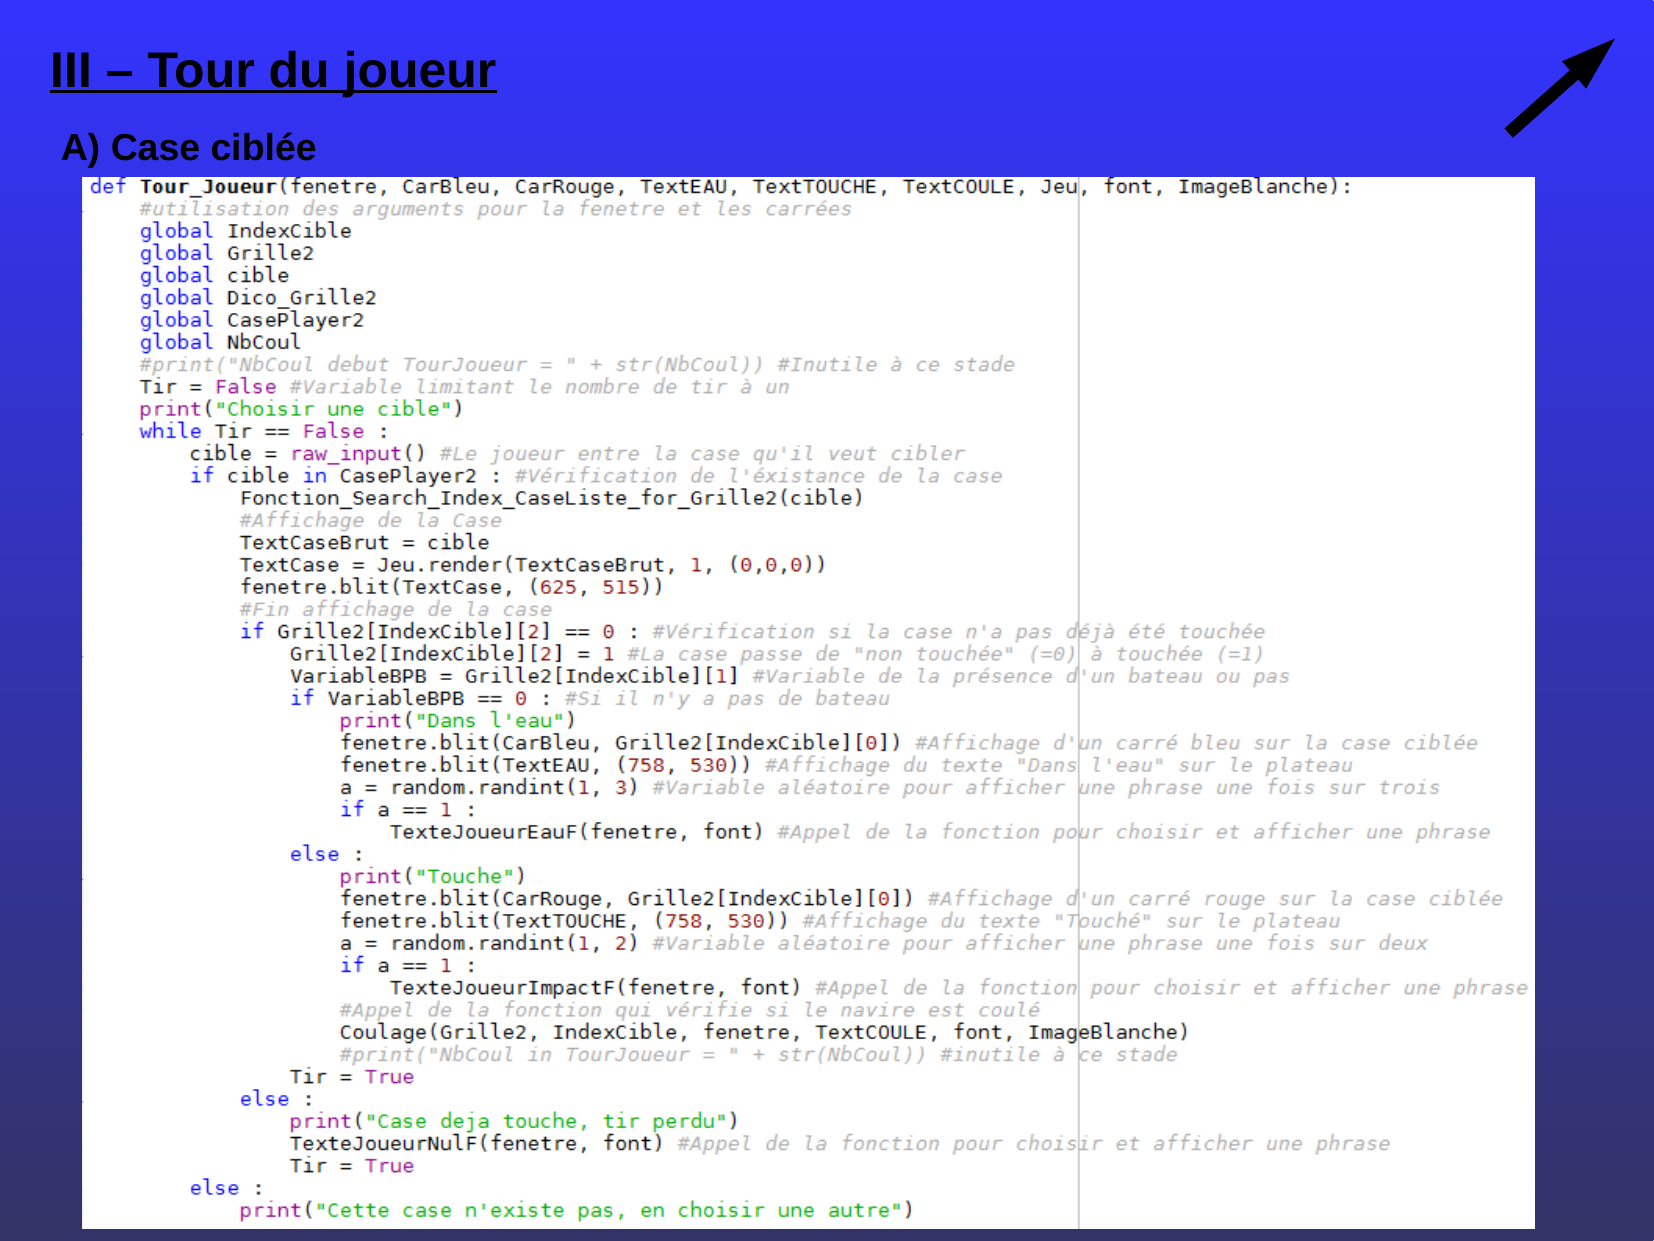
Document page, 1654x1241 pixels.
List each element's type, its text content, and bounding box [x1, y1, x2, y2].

text_box A) Case ciblée [46, 119, 331, 178]
picture [82, 177, 1535, 1229]
text_box III – Tour du joueur [35, 34, 512, 107]
